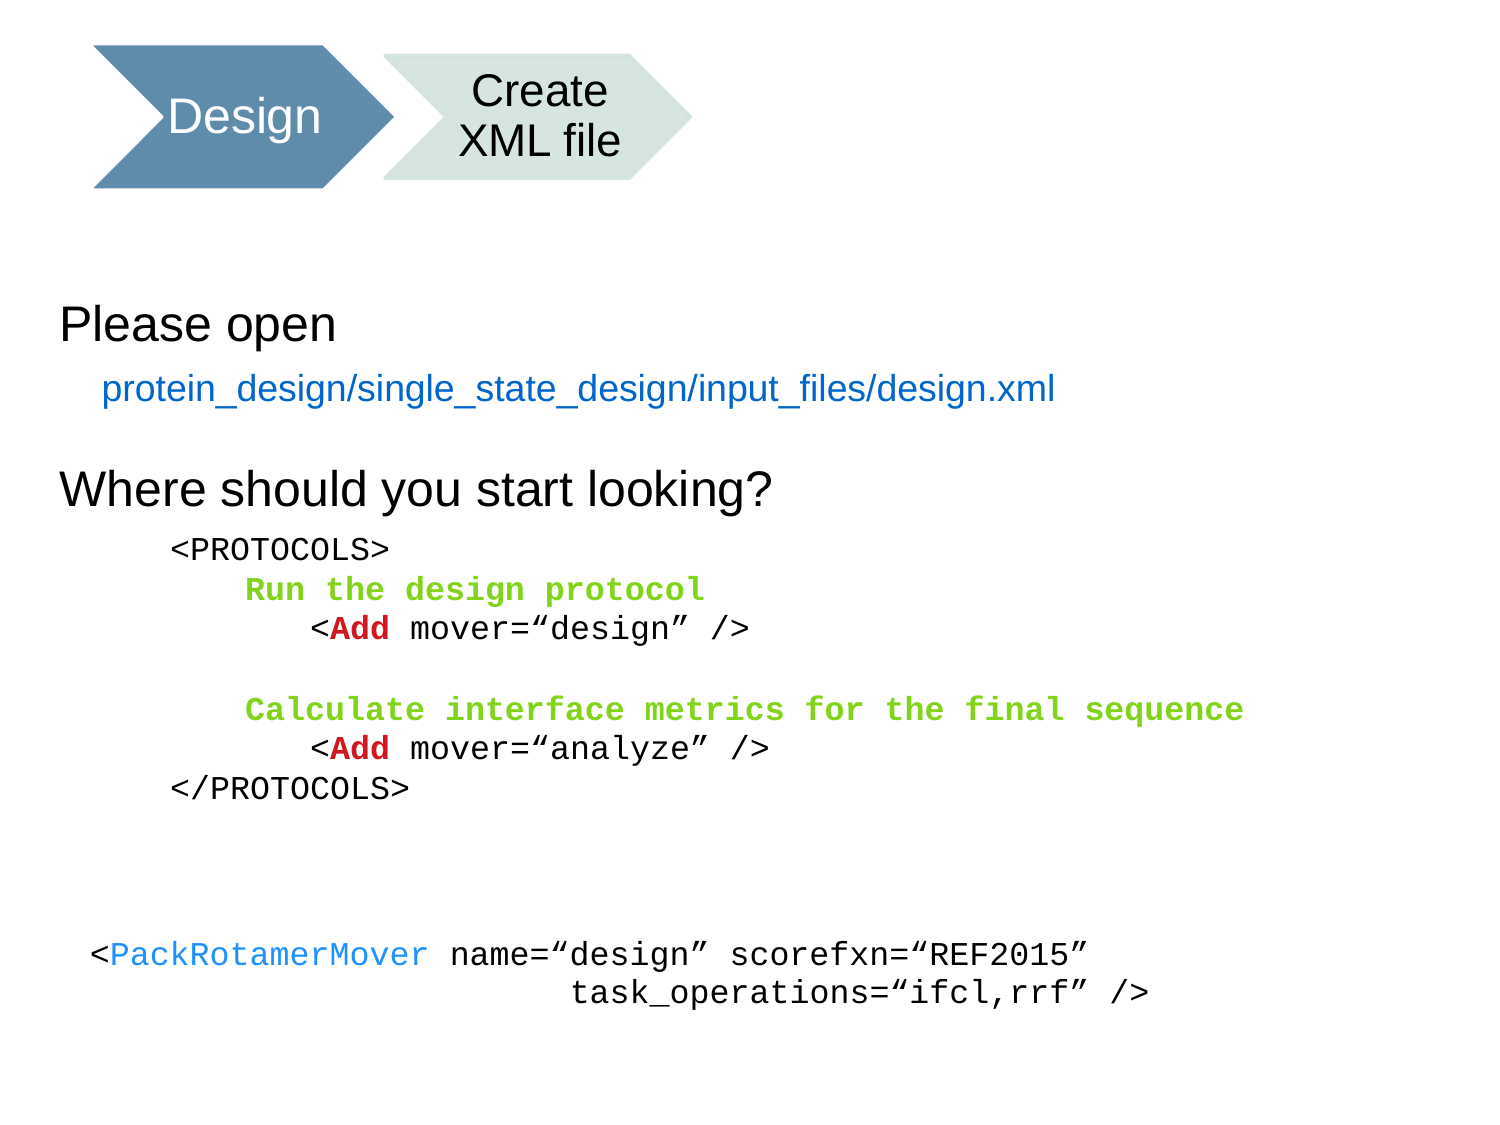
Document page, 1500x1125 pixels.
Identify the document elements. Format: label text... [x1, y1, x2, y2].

text_box Create XML file [385, 55, 691, 178]
text_box <PROTOCOLS> Run the design protocol <Add mover=“design” /> Calculate interface metrics for the final sequence <Add mover=“analyze” /> </PROTOCOLS> [155, 519, 1445, 853]
text_box Please open protein_design/single_state_design/input_files/design.xml Where should you start looking? [45, 284, 1321, 420]
text_box Design [87, 43, 398, 191]
text_box <PackRotamerMover name=“design” scorefxn=“REF2015” task_operations=“ifcl,rrf” /> [75, 930, 1441, 1021]
